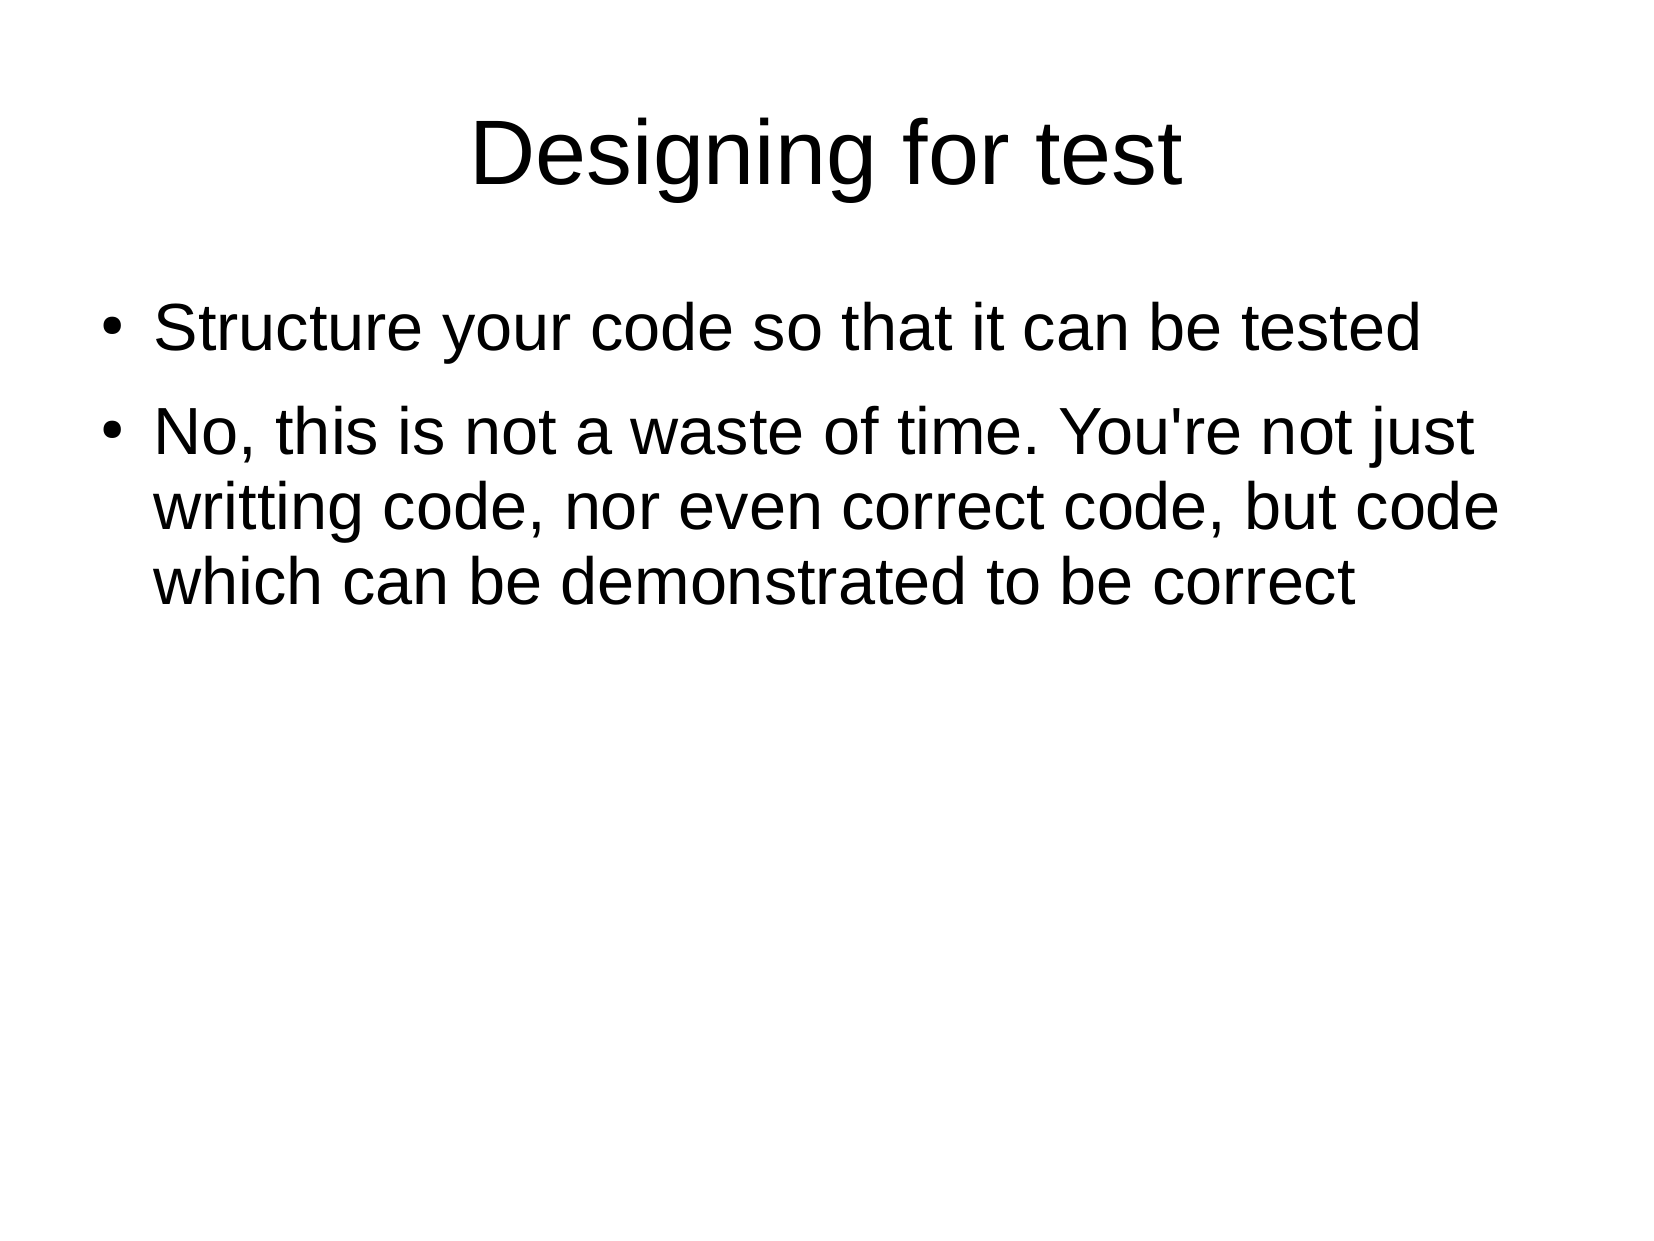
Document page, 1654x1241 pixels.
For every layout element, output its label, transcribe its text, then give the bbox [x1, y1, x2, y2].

title Designing for test [82, 49, 1571, 257]
list Structure your code so that it can be tested No, this is not a waste of time. You're not just writting code, nor even correct code, but code which can be demonstrated to be correct [82, 290, 1571, 1109]
